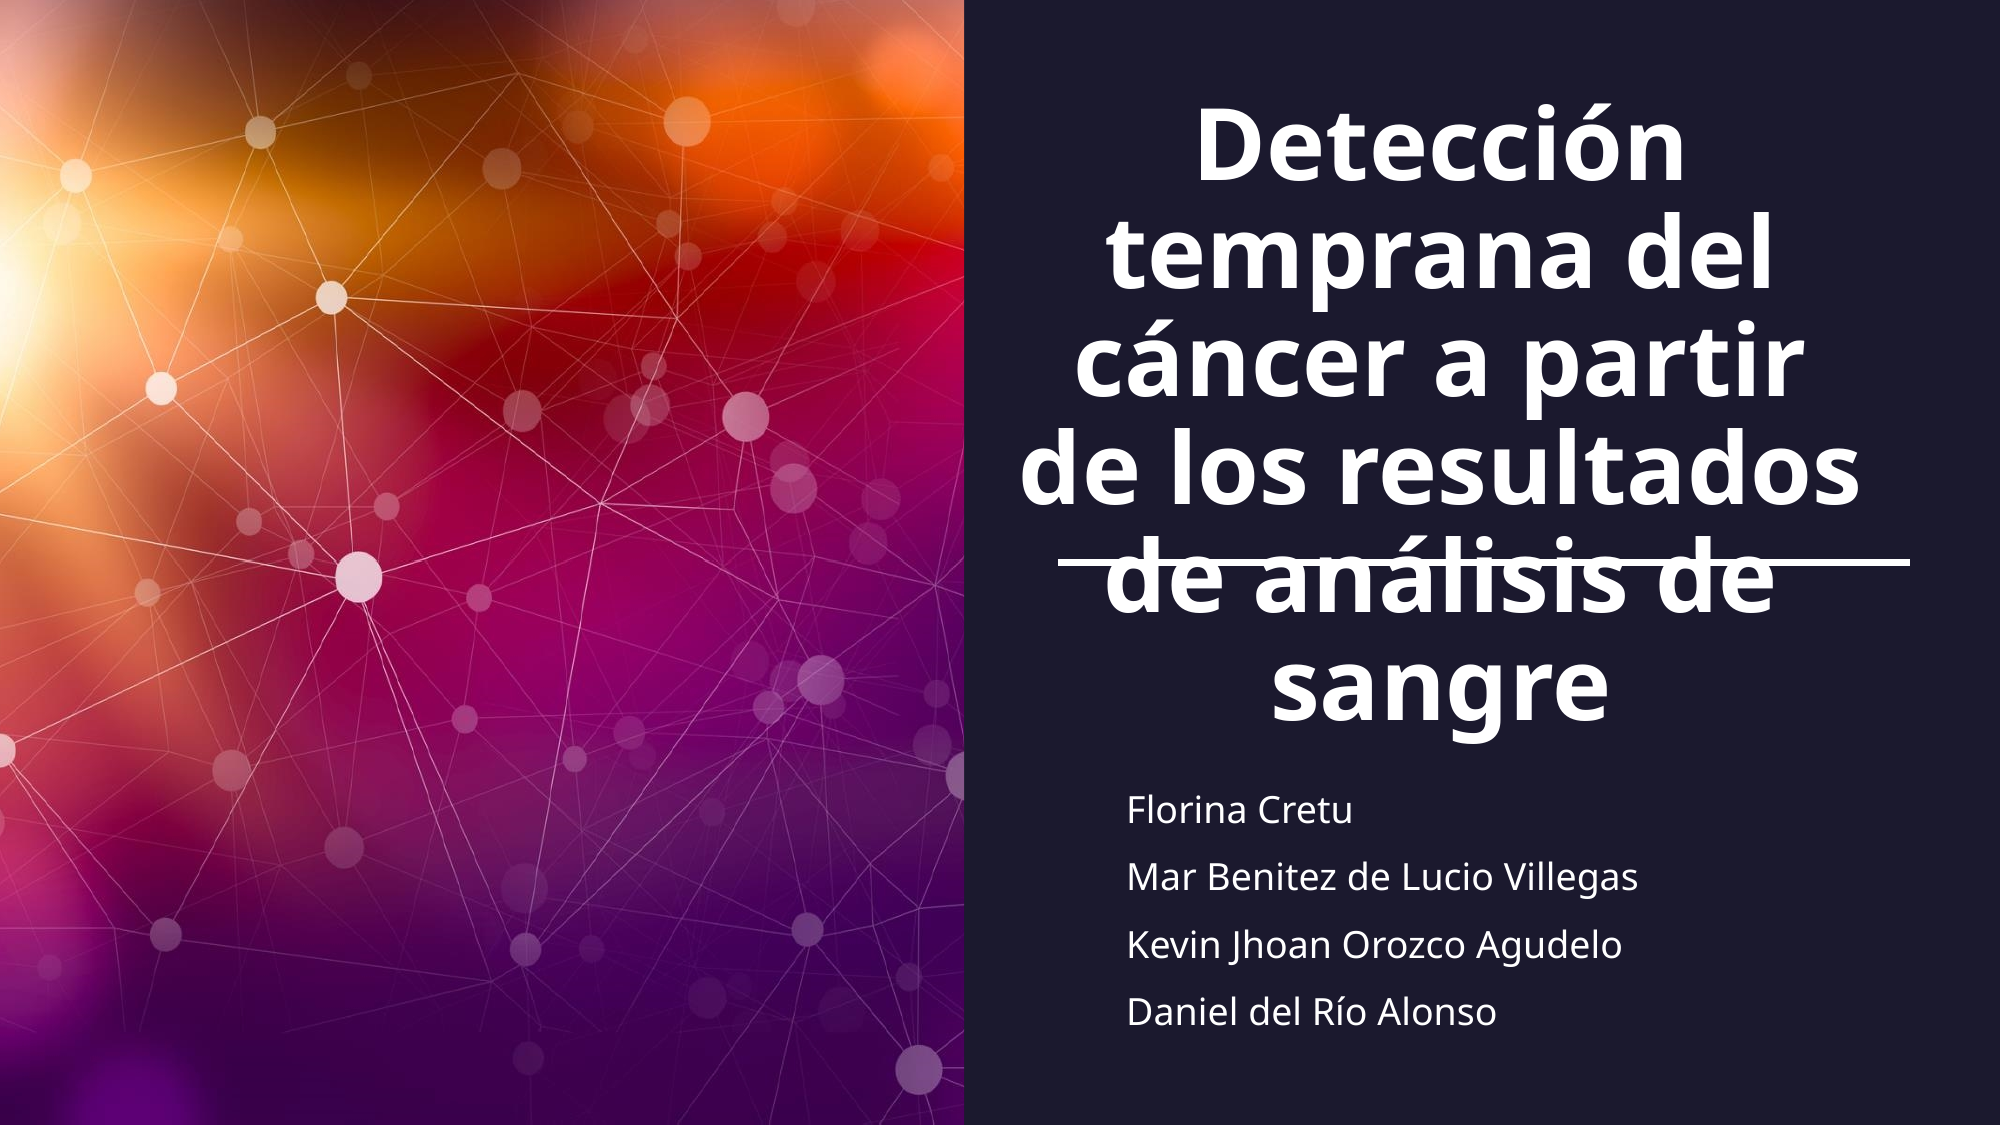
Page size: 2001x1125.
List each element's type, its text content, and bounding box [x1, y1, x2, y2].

text_box Florina Cretu Mar Benitez de Lucio Villegas Kevin Jhoan Orozco Agudelo Daniel del Río Alonso [1111, 755, 1701, 1041]
title Detección temprana del cáncer a partir de los resultados de análisis de sangre [1004, 186, 1878, 650]
picture [0, 0, 965, 1125]
